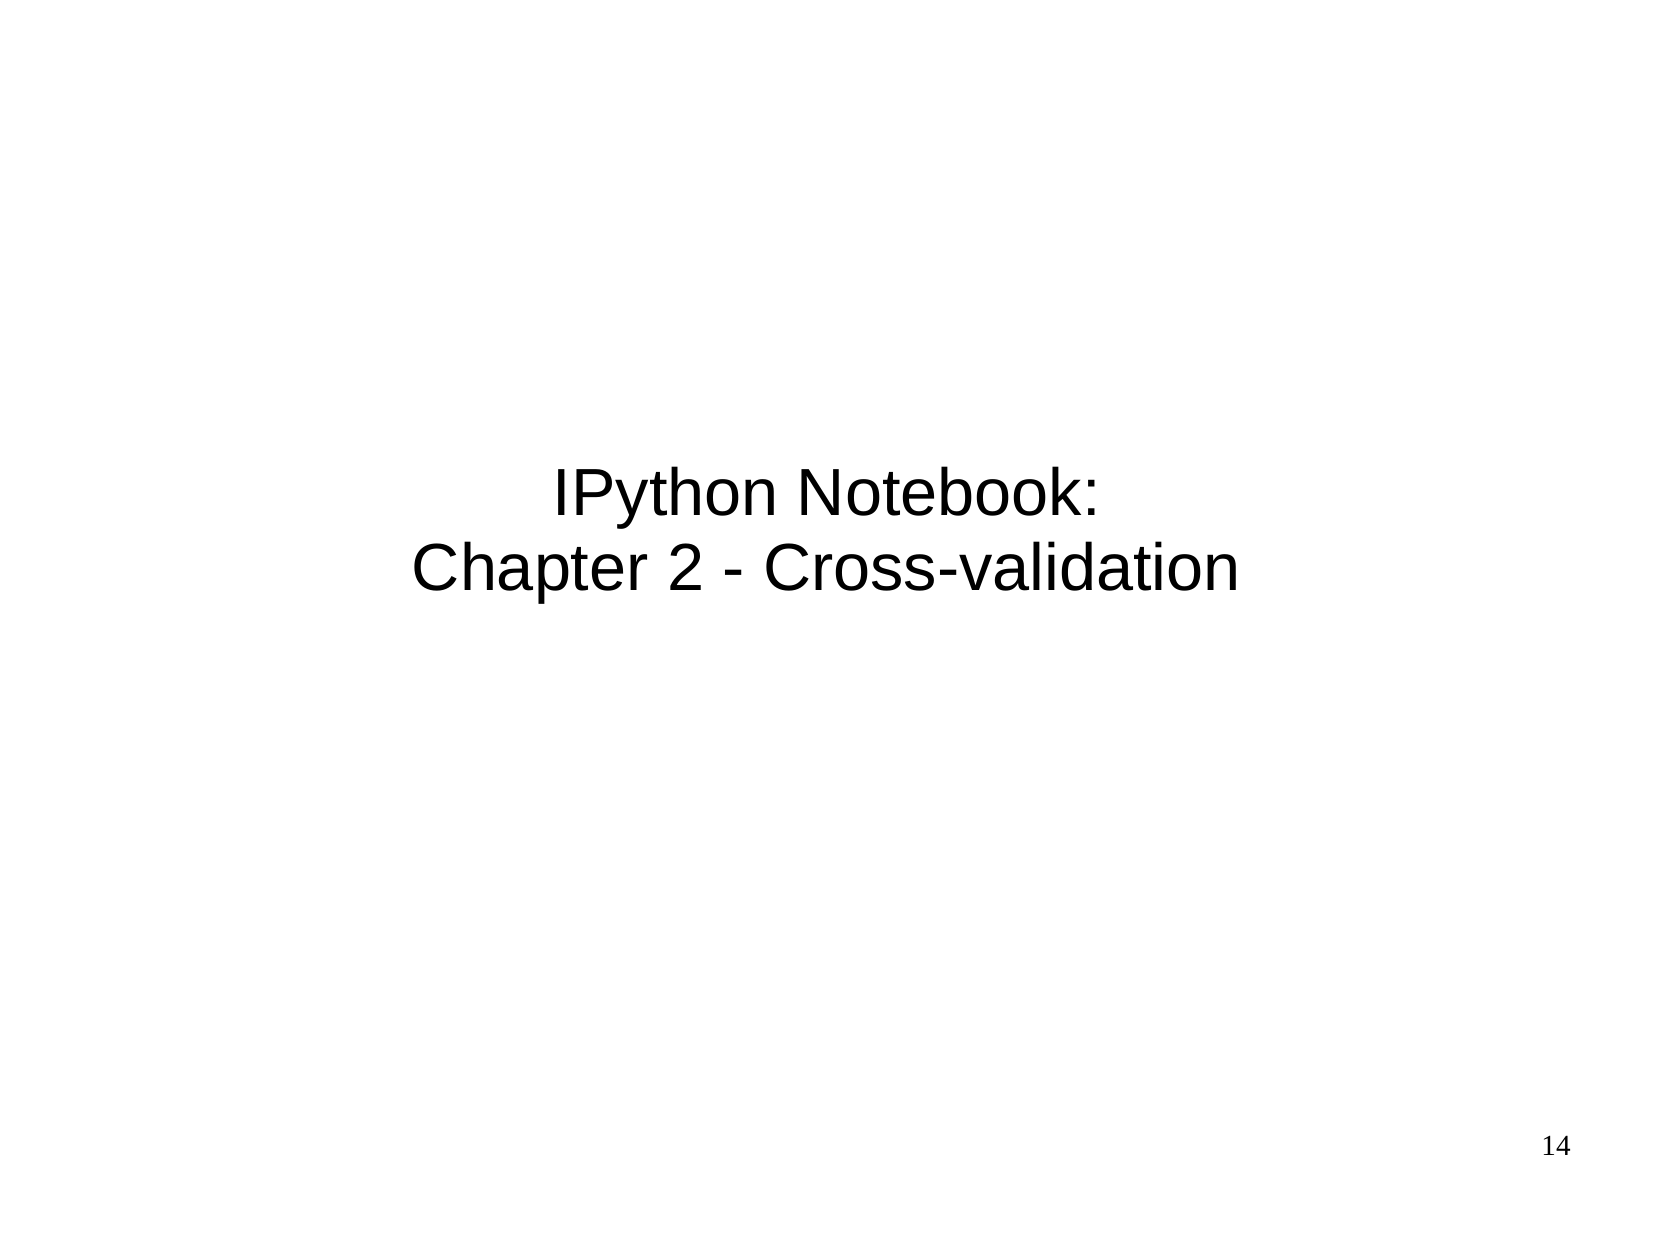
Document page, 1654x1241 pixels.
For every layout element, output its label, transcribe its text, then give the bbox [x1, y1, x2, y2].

subtitle IPython Notebook: Chapter 2 - Cross-validation [82, 49, 1571, 1010]
